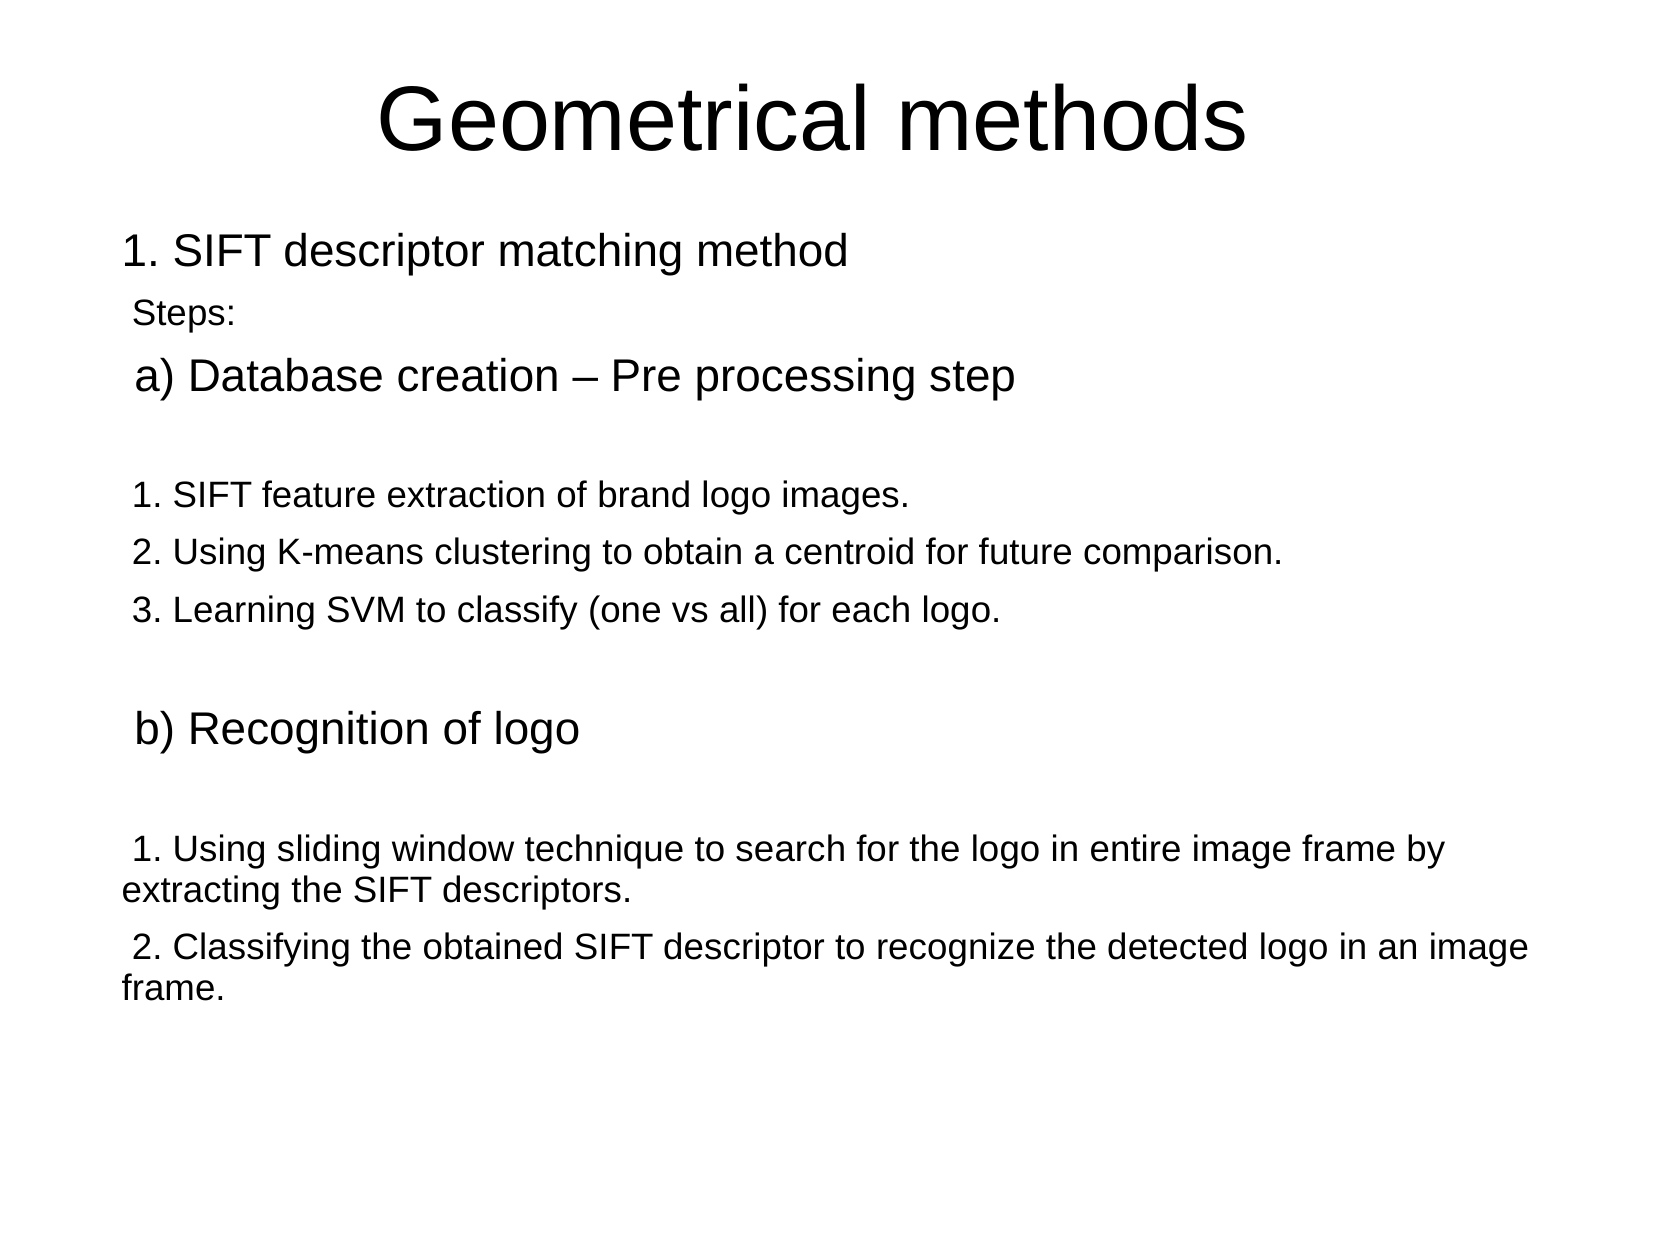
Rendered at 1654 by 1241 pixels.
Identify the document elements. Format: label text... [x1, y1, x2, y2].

list 1. SIFT descriptor matching method Steps: a) Database creation – Pre processing step 1. SIFT feature extraction of brand logo images. 2. Using K-means clustering to obtain a centroid for future comparison. 3. Learning SVM to classify (one vs all) for each logo. b) Recognition of logo 1. Using sliding window technique to search for the logo in entire image frame by extracting the SIFT descriptors. 2. Classifying the obtained SIFT descriptor to recognize the detected logo in an image frame. [82, 225, 1571, 1010]
title Geometrical methods [82, 30, 1571, 208]
